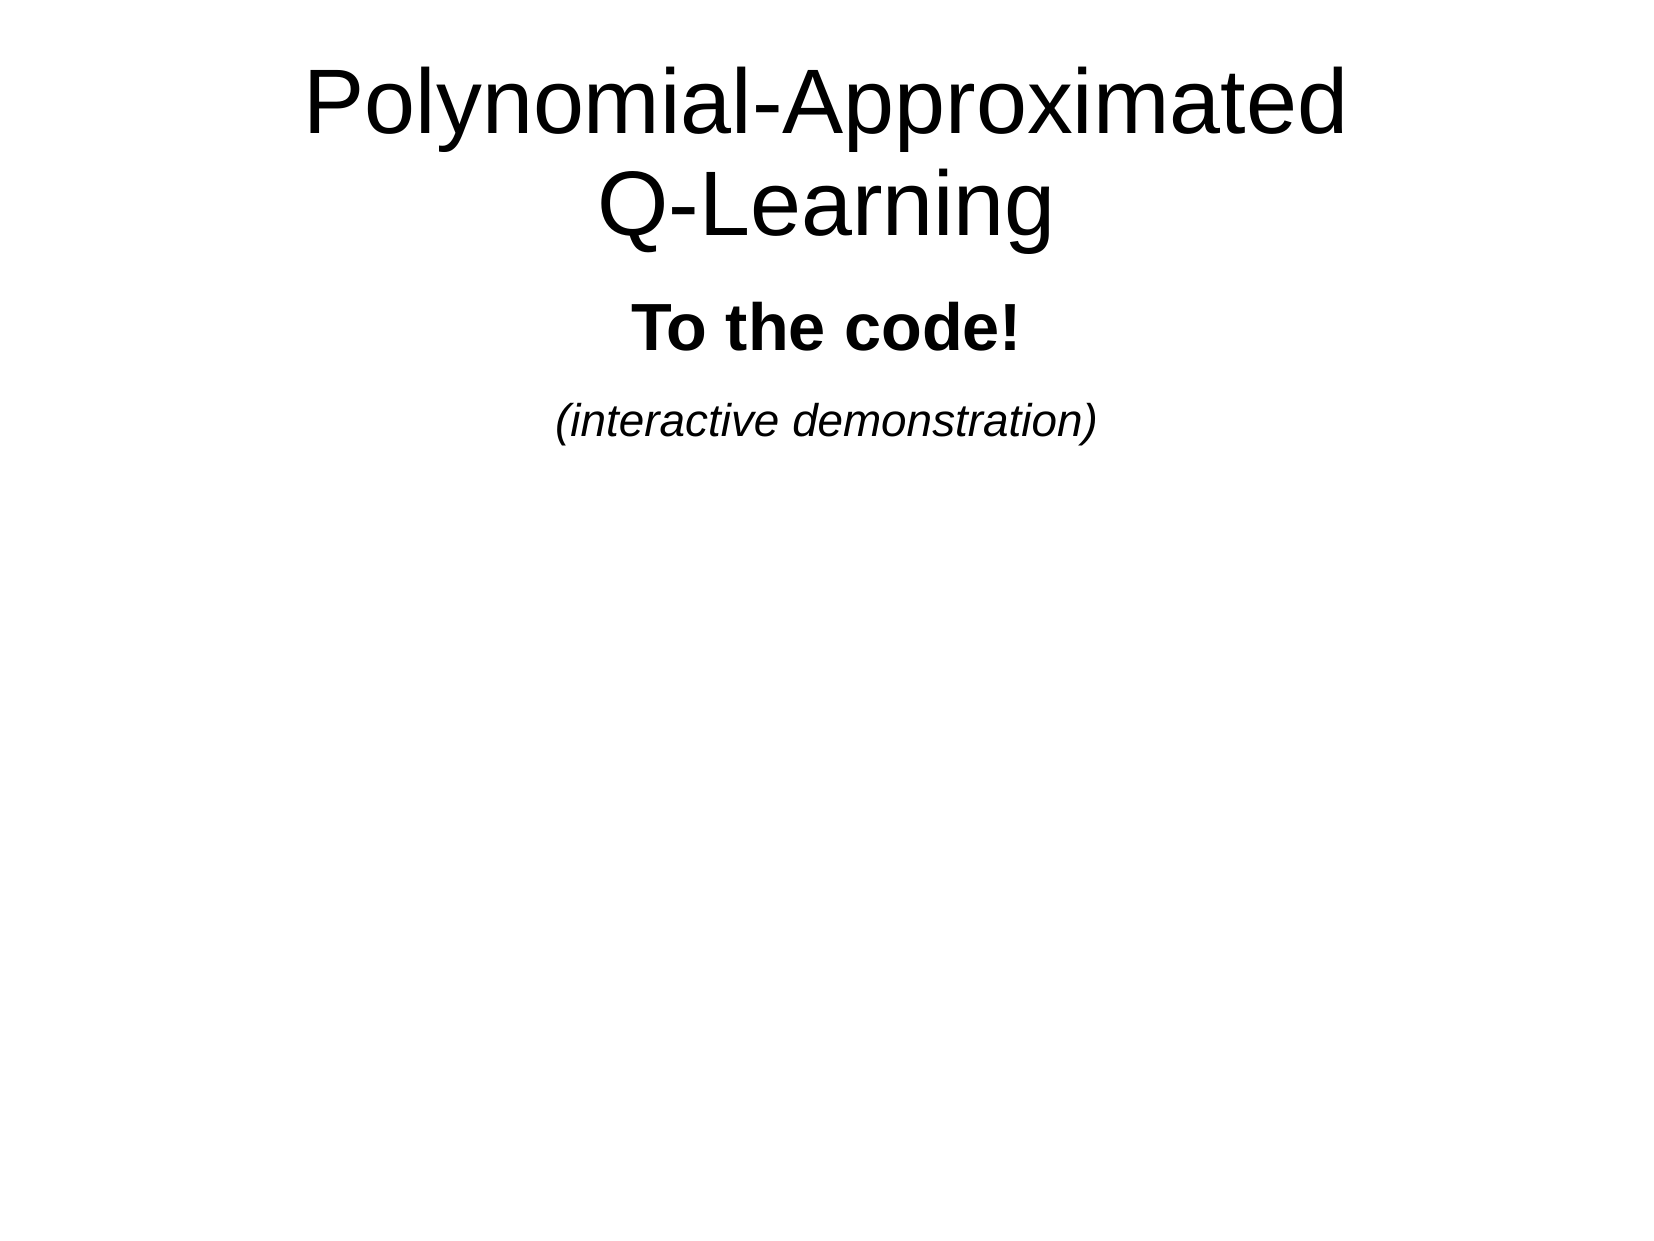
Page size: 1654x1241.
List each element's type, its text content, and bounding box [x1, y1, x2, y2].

title Polynomial-Approximated Q-Learning [82, 49, 1571, 257]
list To the code! (interactive demonstration) [82, 290, 1571, 1010]
